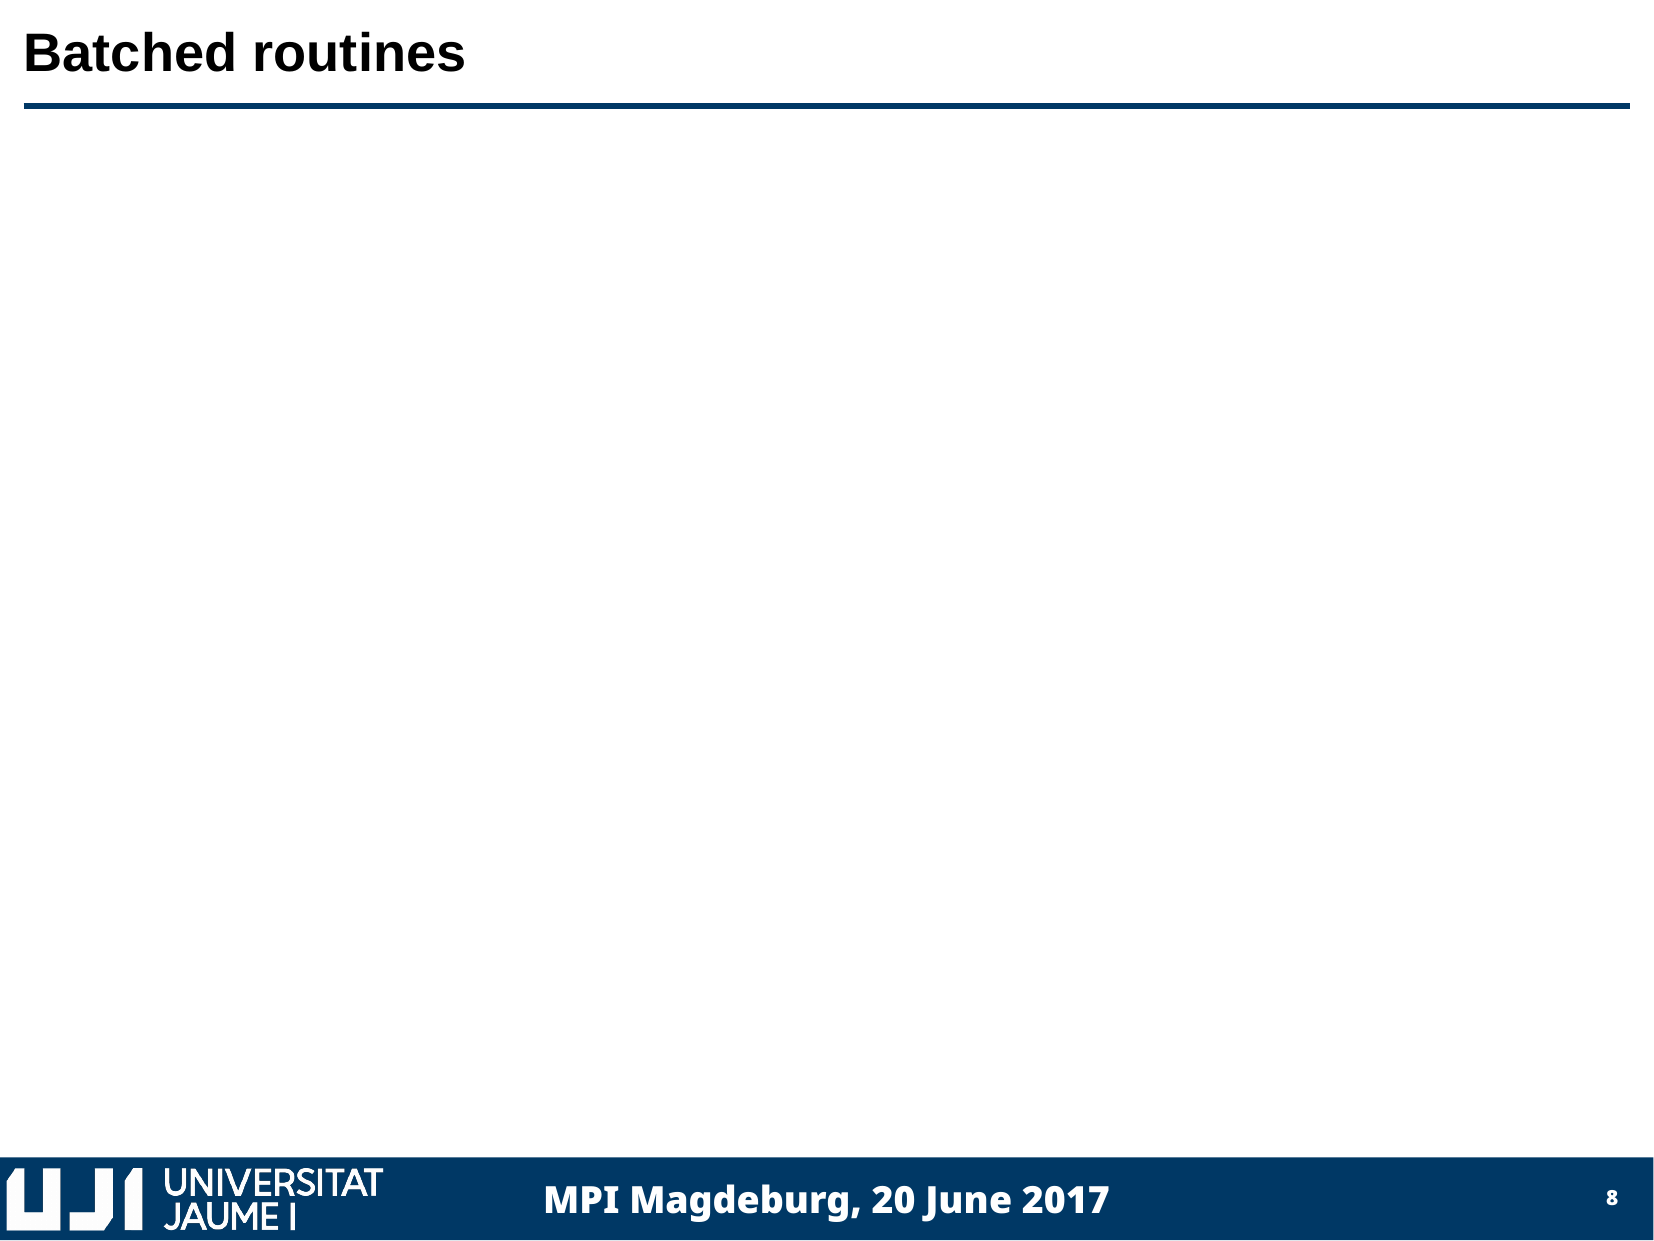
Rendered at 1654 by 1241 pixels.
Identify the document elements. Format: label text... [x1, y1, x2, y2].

title Batched routines [23, 0, 1630, 107]
picture [0, 1158, 390, 1241]
